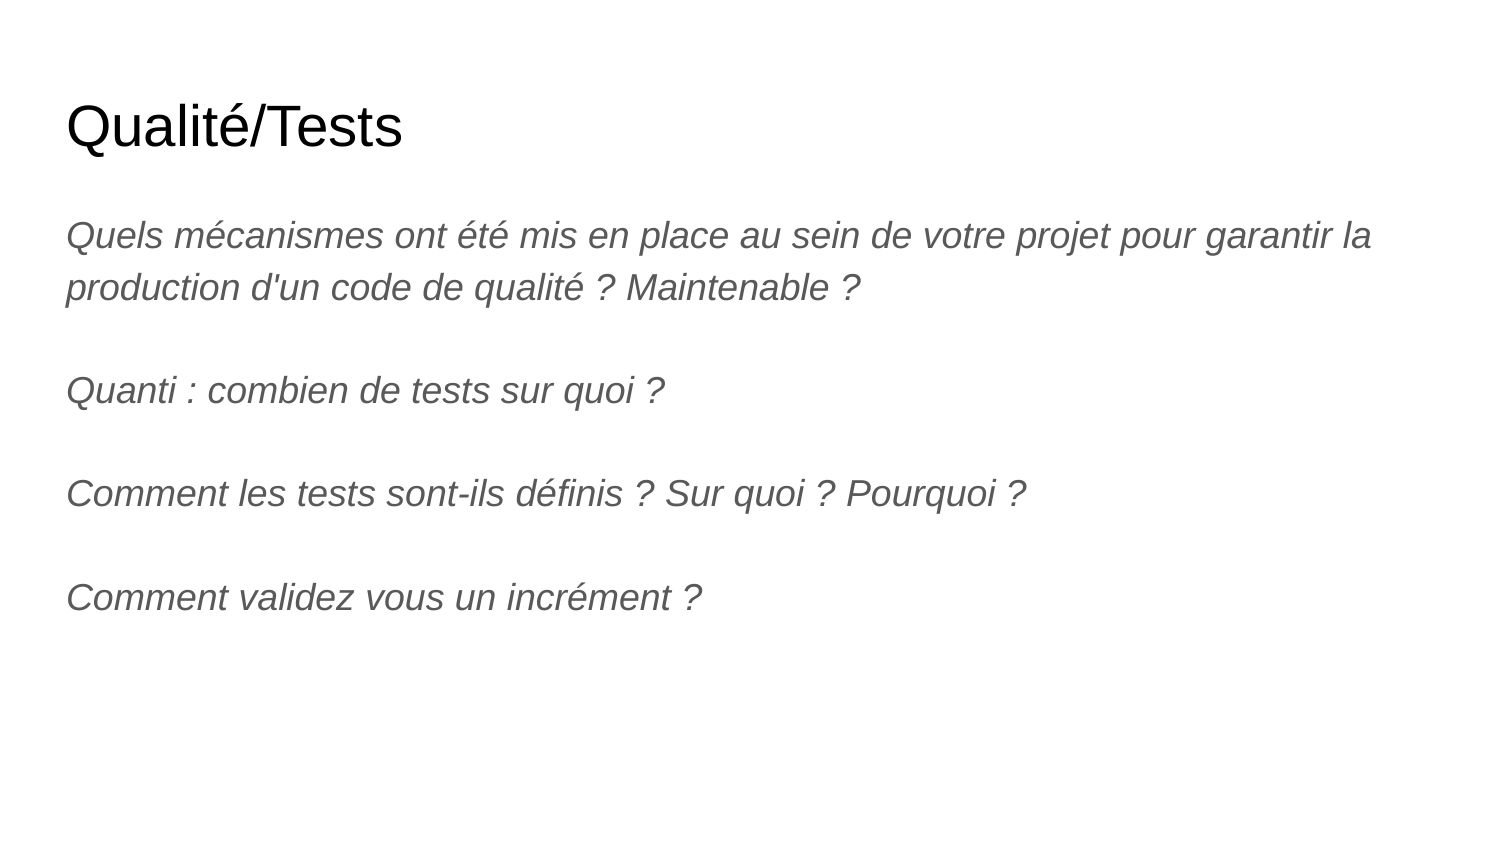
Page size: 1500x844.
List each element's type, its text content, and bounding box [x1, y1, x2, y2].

list Quels mécanismes ont été mis en place au sein de votre projet pour garantir la production d'un code de qualité ? Maintenable ? Quanti : combien de tests sur quoi ? Comment les tests sont-ils définis ? Sur quoi ? Pourquoi ? Comment validez vous un incrément ? [51, 189, 1449, 750]
title Qualité/Tests [51, 72, 1449, 167]
